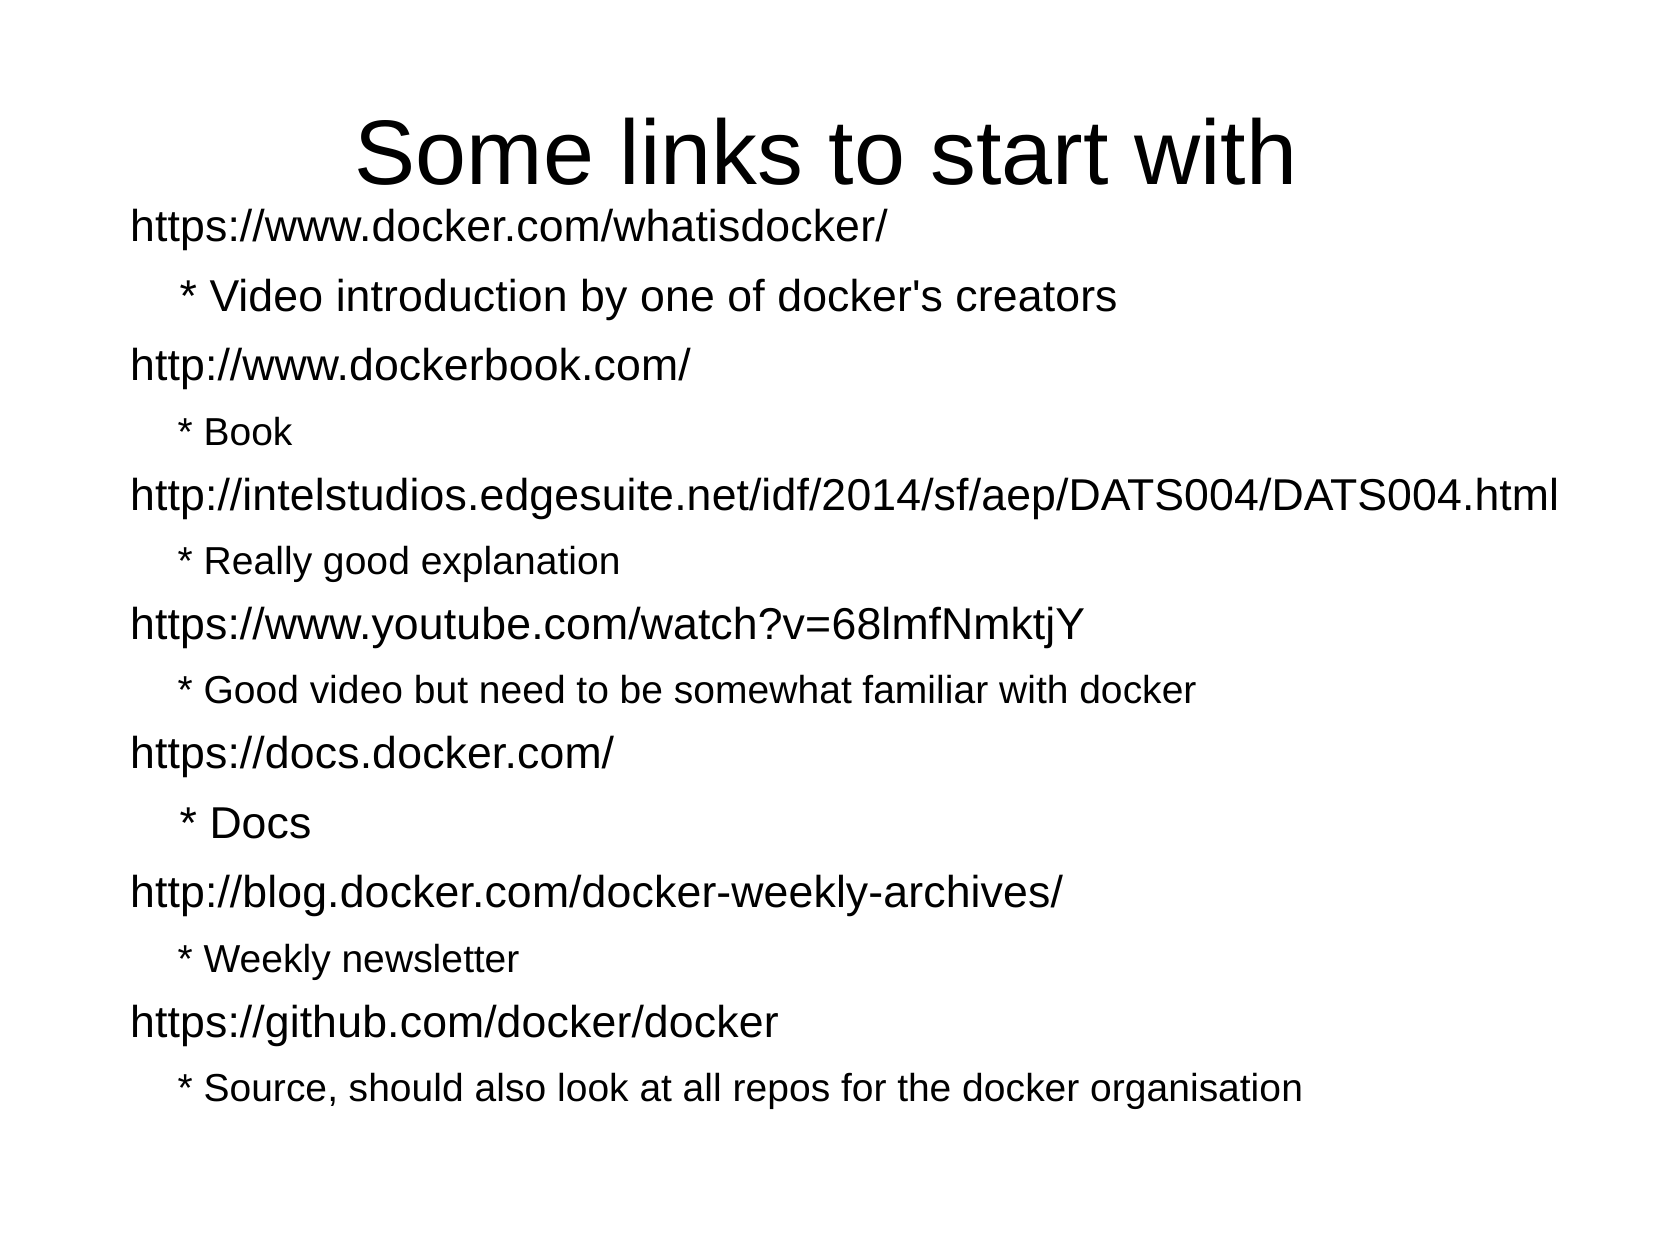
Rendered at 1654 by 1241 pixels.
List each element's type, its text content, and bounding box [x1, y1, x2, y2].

list https://www.docker.com/whatisdocker/ * Video introduction by one of docker's creators http://www.dockerbook.com/ * Book http://intelstudios.edgesuite.net/idf/2014/sf/aep/DATS004/DATS004.html * Really good explanation https://www.youtube.com/watch?v=68lmfNmktjY * Good video but need to be somewhat familiar with docker https://docs.docker.com/ * Docs http://blog.docker.com/docker-weekly-archives/ * Weekly newsletter https://github.com/docker/docker * Source, should also look at all repos for the docker organisation [82, 200, 1571, 1123]
title Some links to start with [82, 49, 1571, 200]
